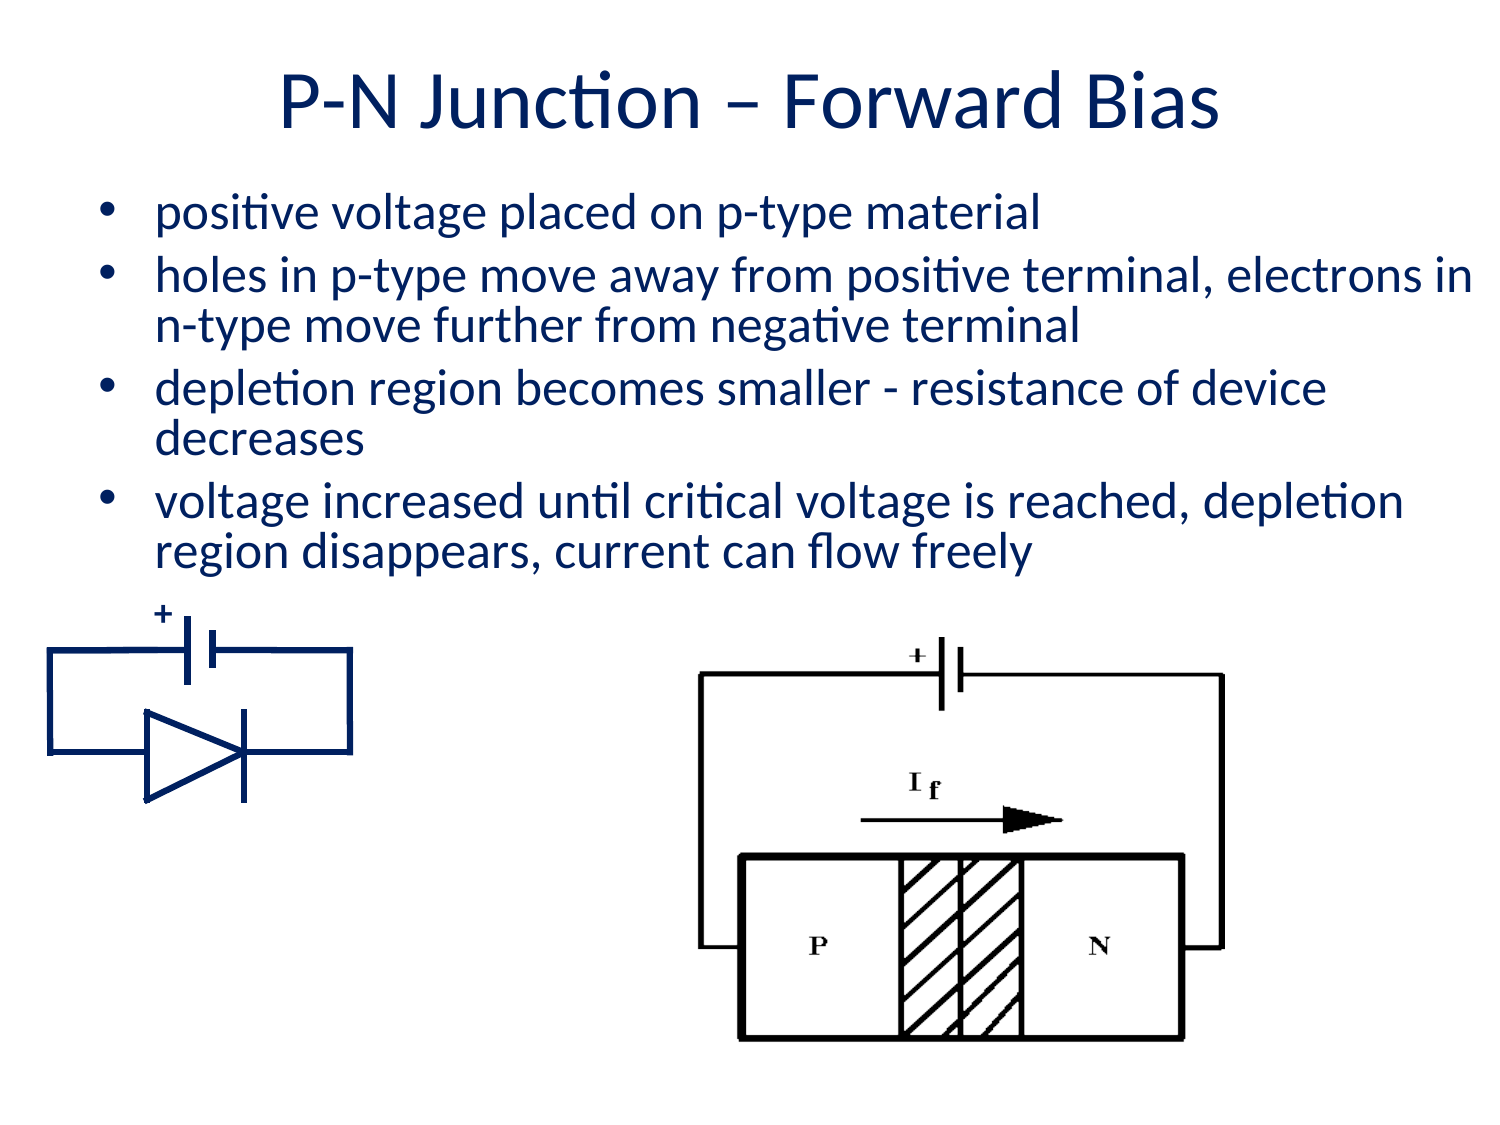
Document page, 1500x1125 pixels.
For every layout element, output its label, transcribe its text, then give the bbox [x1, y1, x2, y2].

list positive voltage placed on p-type material holes in p-type move away from positive terminal, electrons in n-type move further from negative terminal depletion region becomes smaller - resistance of device decreases voltage increased until critical voltage is reached, depletion region disappears, current can flow freely [83, 182, 1500, 593]
picture [678, 637, 1225, 1051]
text_box + [125, 587, 188, 648]
title P-N Junction – Forward Bias [112, 37, 1388, 153]
